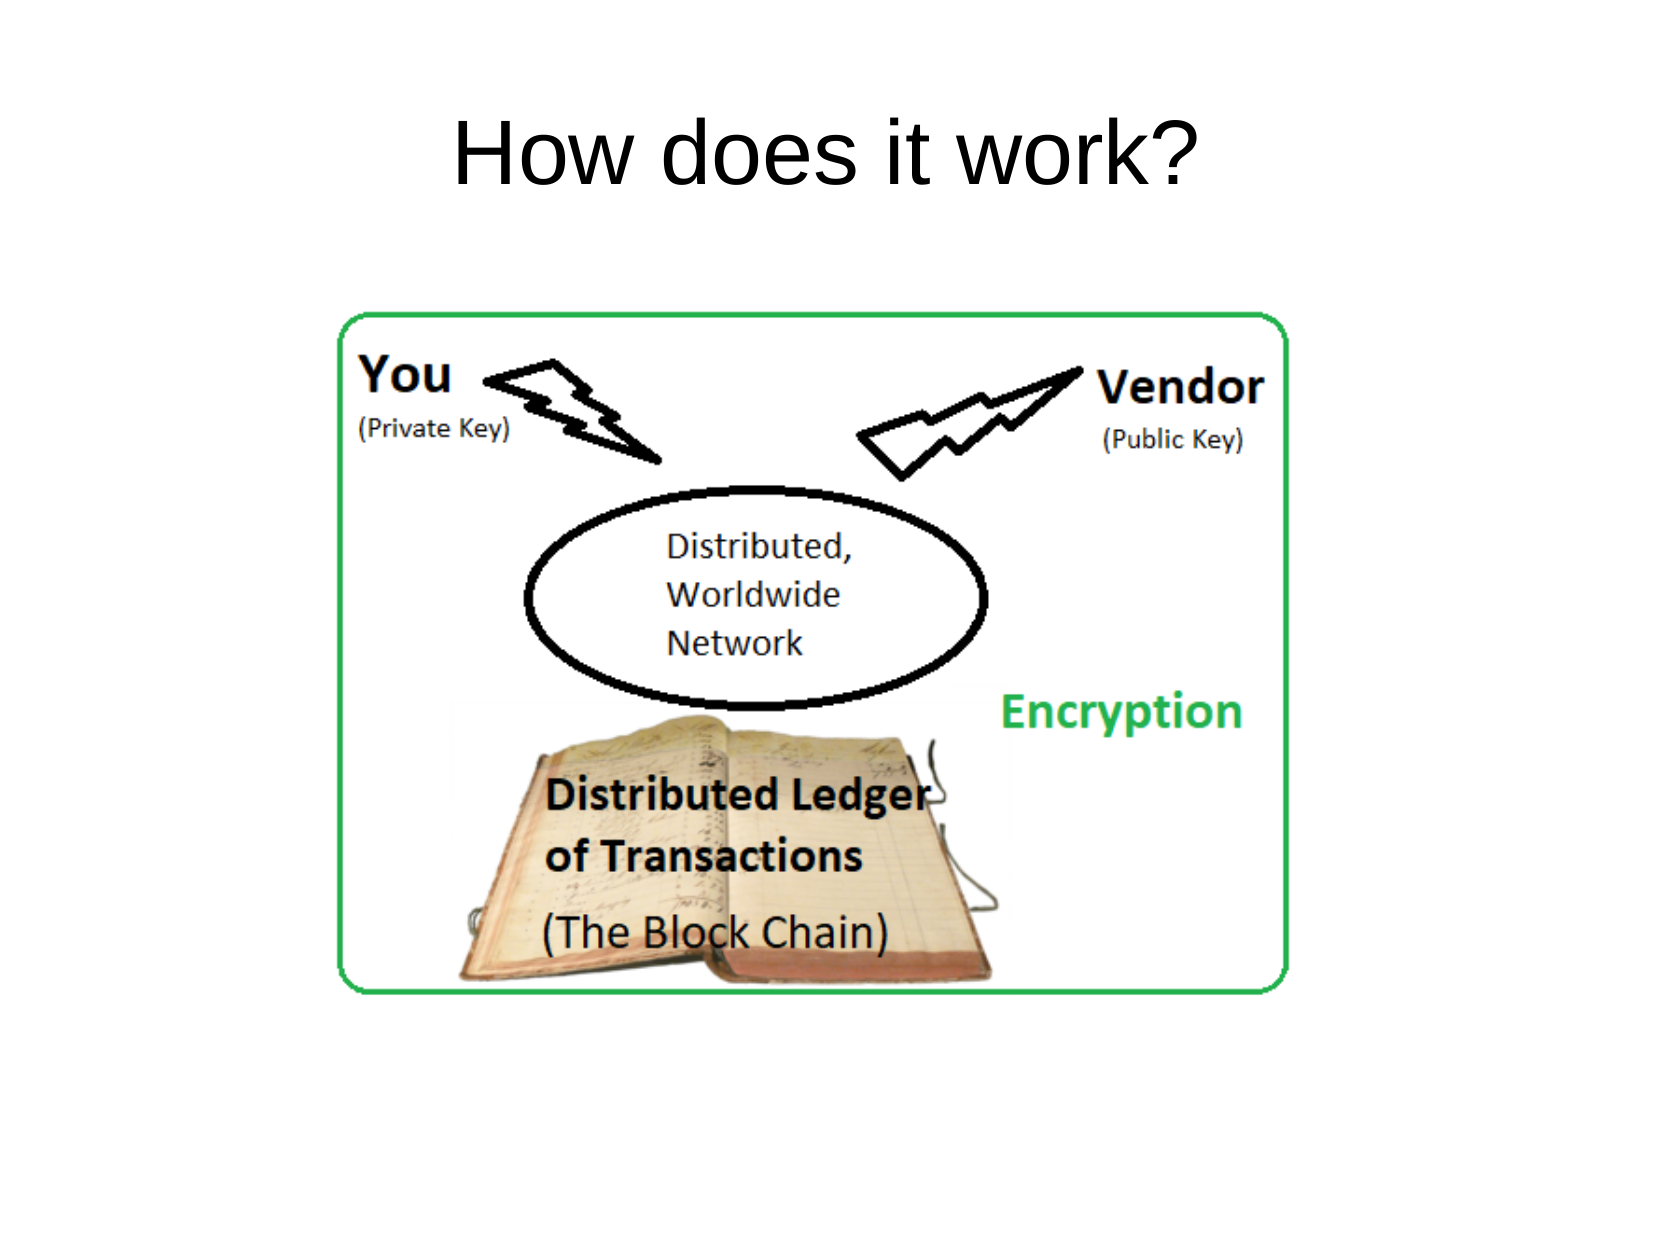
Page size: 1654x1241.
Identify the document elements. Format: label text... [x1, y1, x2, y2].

picture [332, 290, 1321, 1010]
title How does it work? [82, 49, 1571, 257]
